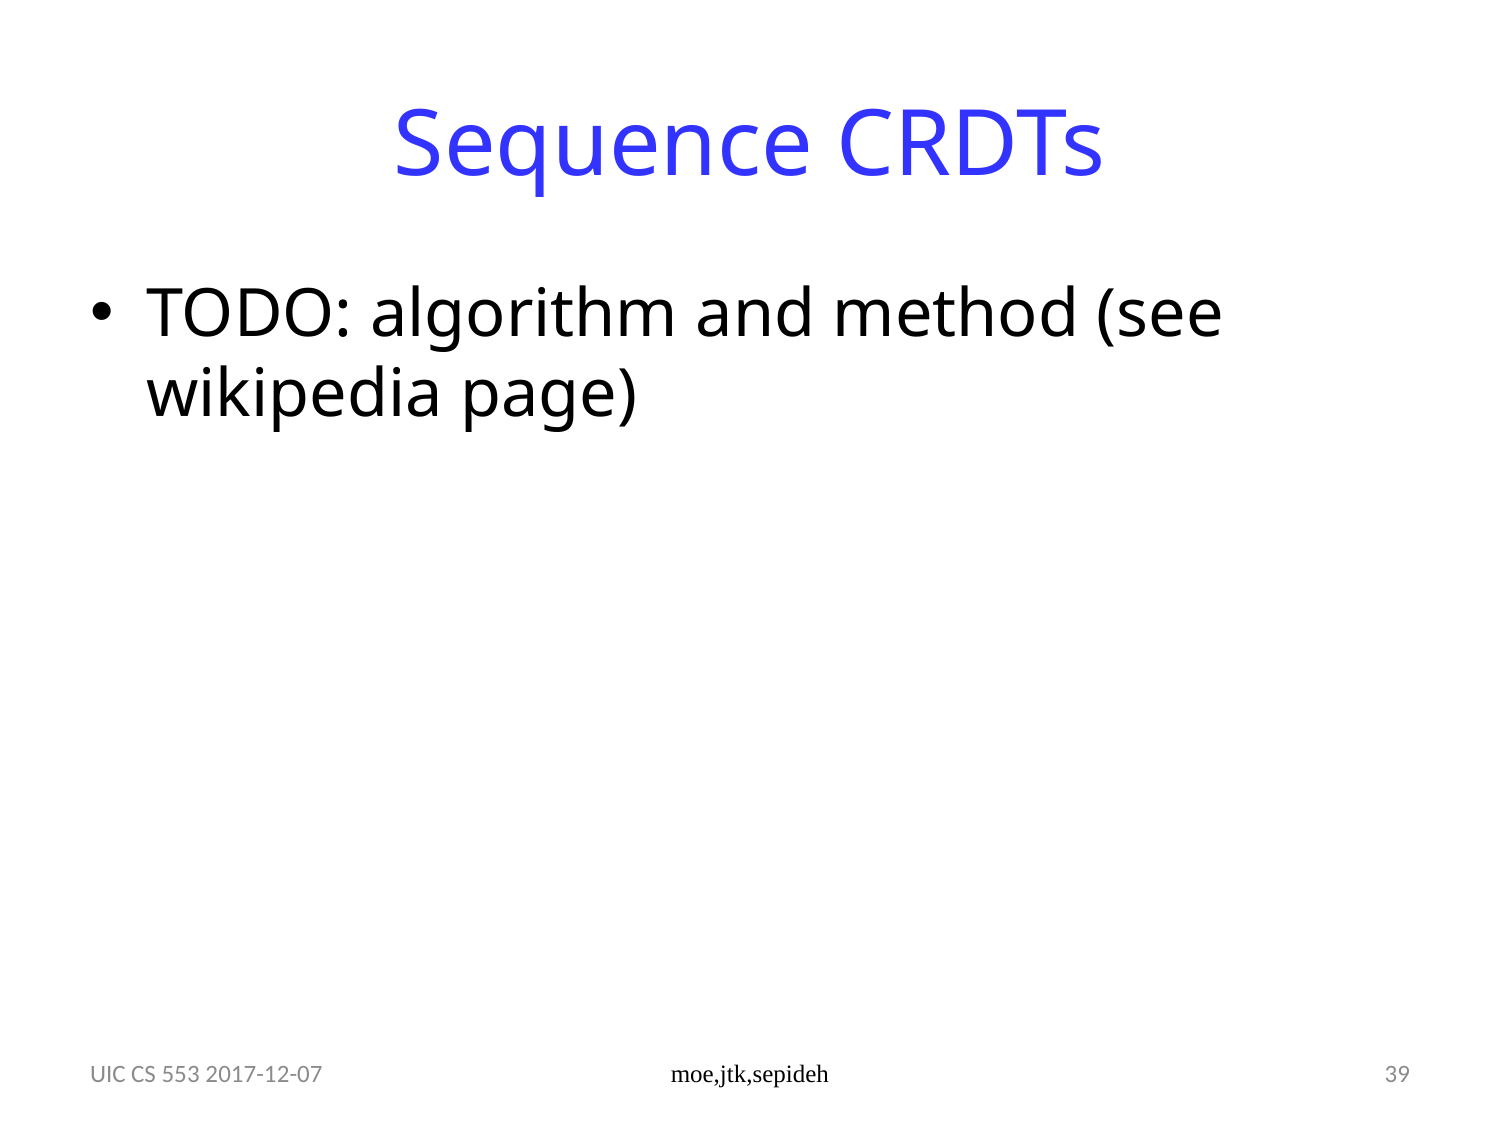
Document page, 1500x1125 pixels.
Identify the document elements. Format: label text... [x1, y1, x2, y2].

title Sequence CRDTs [75, 45, 1425, 233]
list TODO: algorithm and method (see wikipedia page) [75, 262, 1425, 1005]
